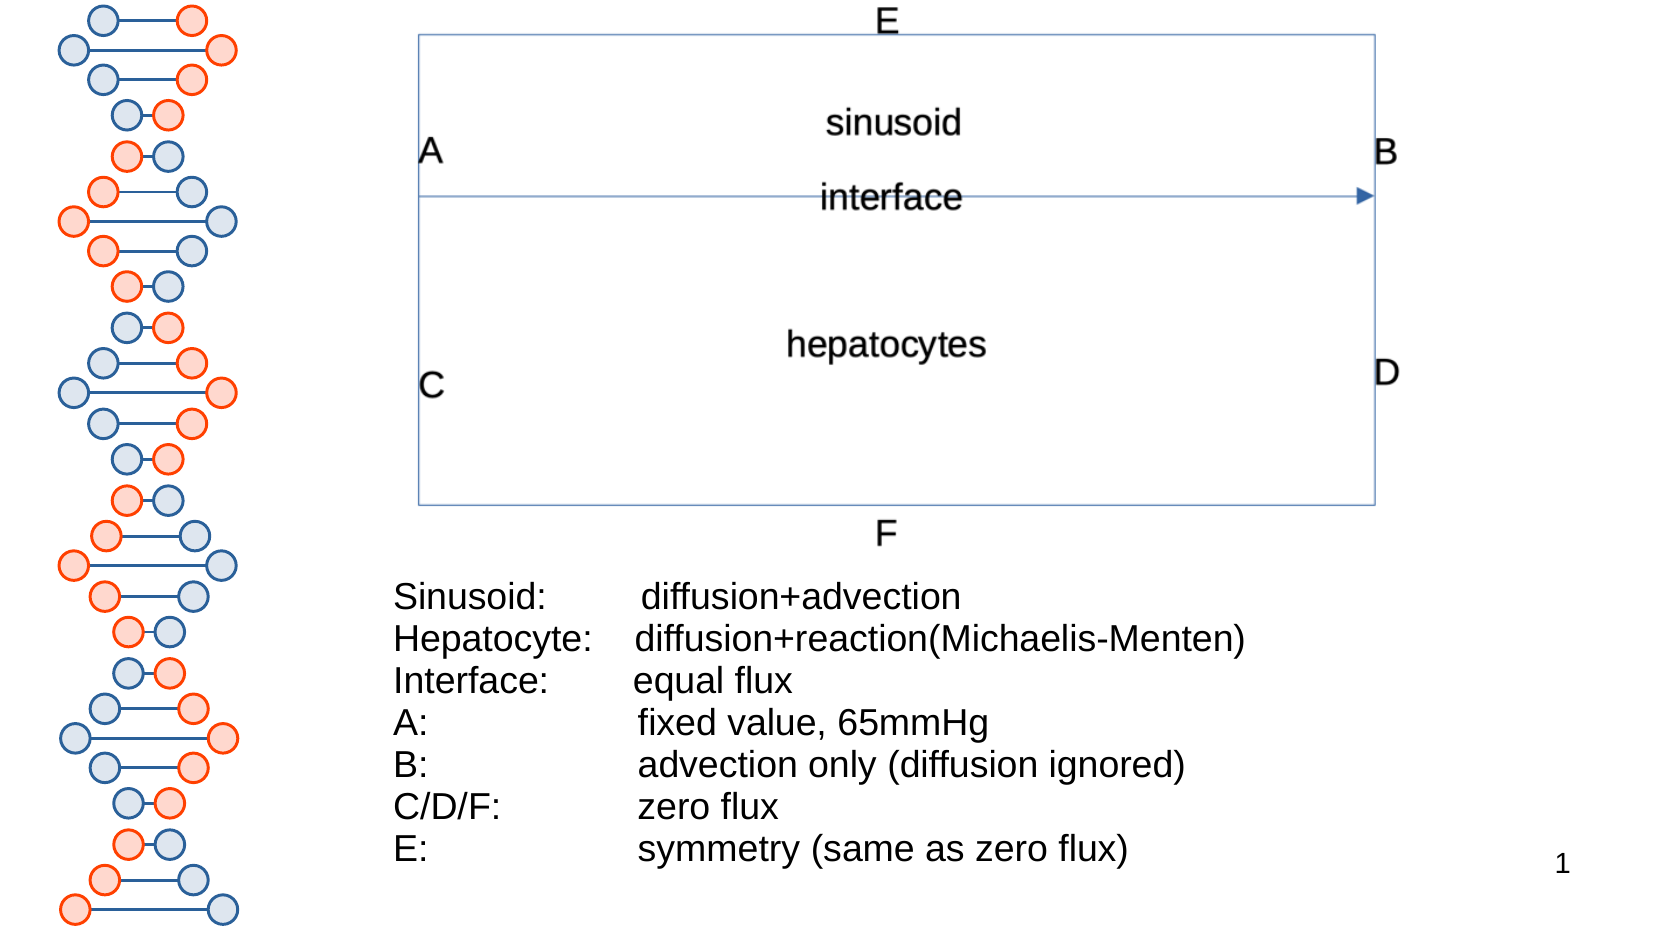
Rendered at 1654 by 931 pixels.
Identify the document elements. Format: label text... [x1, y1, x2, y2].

picture [383, 0, 1418, 562]
text_box Sinusoid: diffusion+advection Hepatocyte: diffusion+reaction(Michaelis-Menten) Interface: equal flux A: fixed value, 65mmHg B: advection only (diffusion ignored) C/D/F: zero flux E: symmetry (same as zero flux) [378, 567, 1418, 877]
